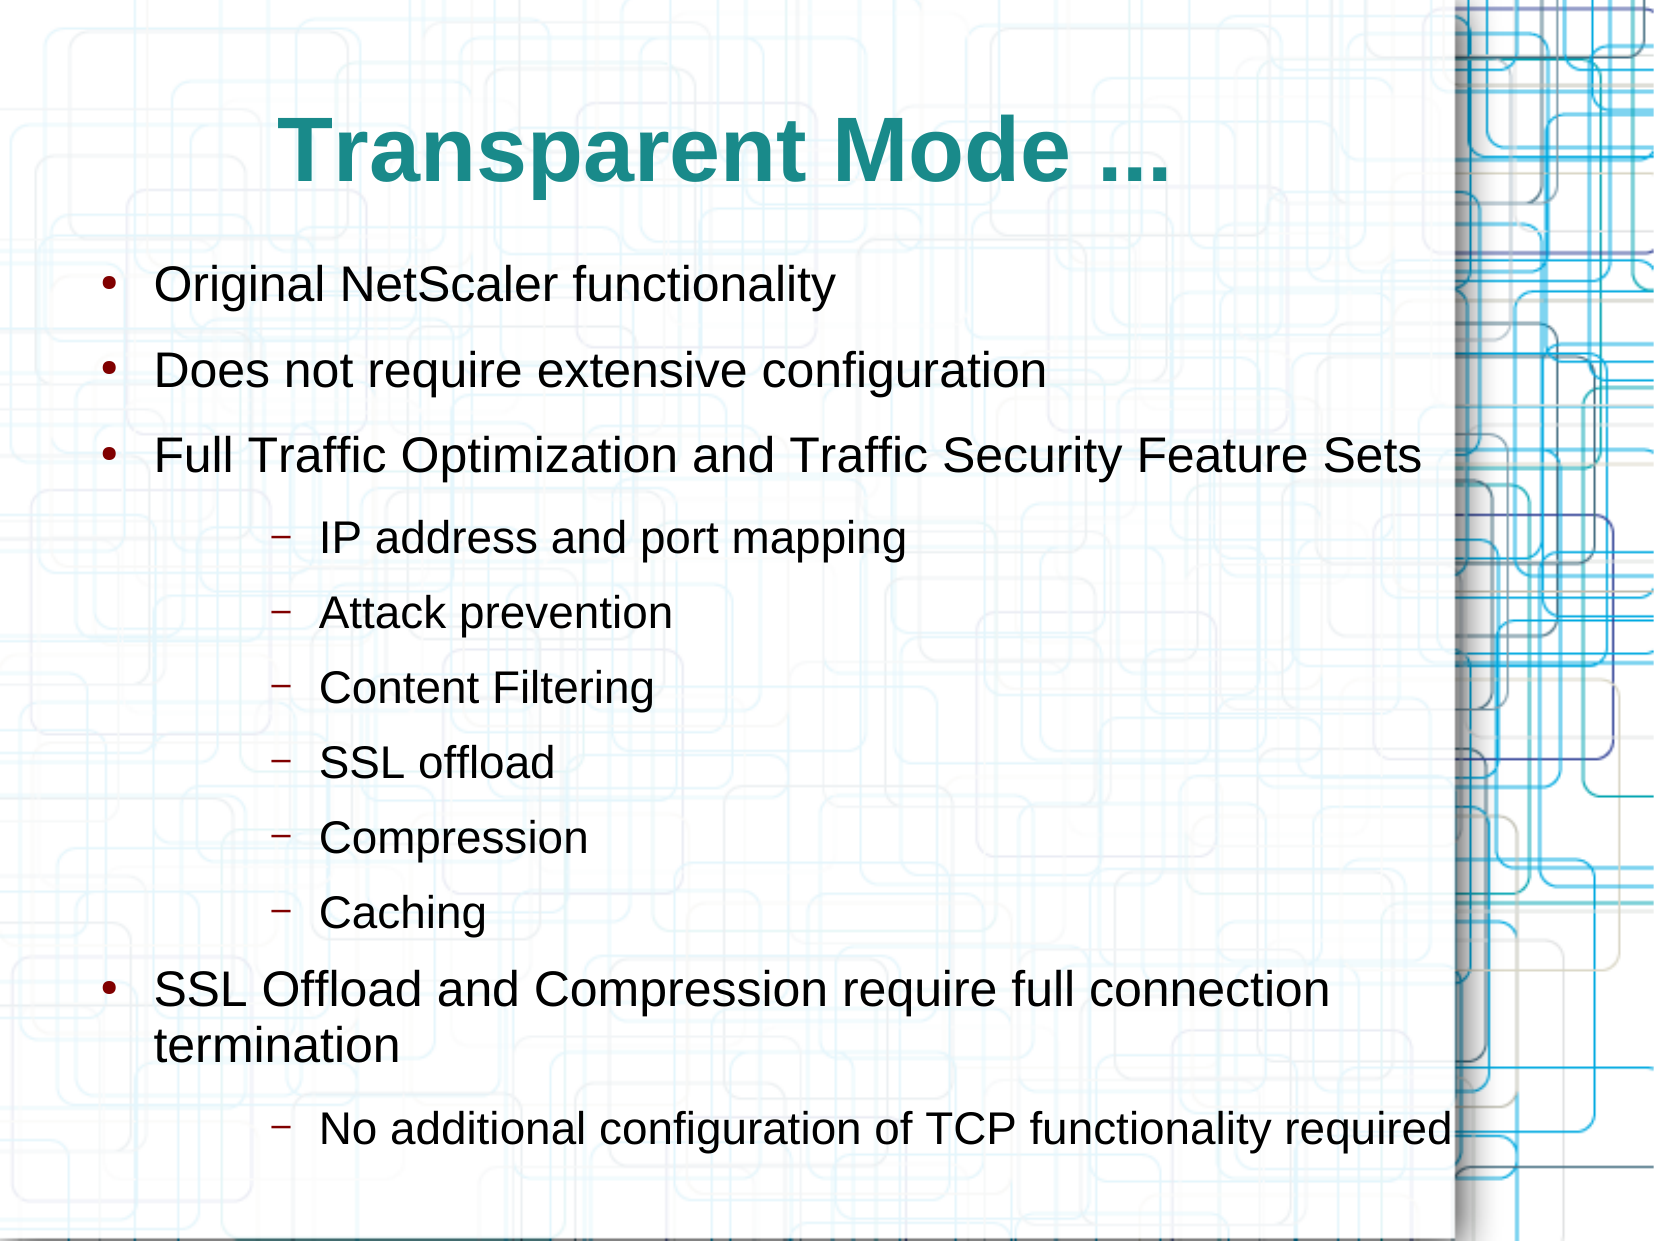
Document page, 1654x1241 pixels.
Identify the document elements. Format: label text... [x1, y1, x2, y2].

picture [0, 0, 1654, 1241]
title Transparent Mode ... [47, 82, 1406, 216]
list Original NetScaler functionality Does not require extensive configuration Full Traffic Optimization and Traffic Security Feature Sets IP address and port mapping Attack prevention Content Filtering SSL offload Compression Caching SSL Offload and Compression require full connection termination No additional configuration of TCP functionality required [82, 256, 1501, 1154]
